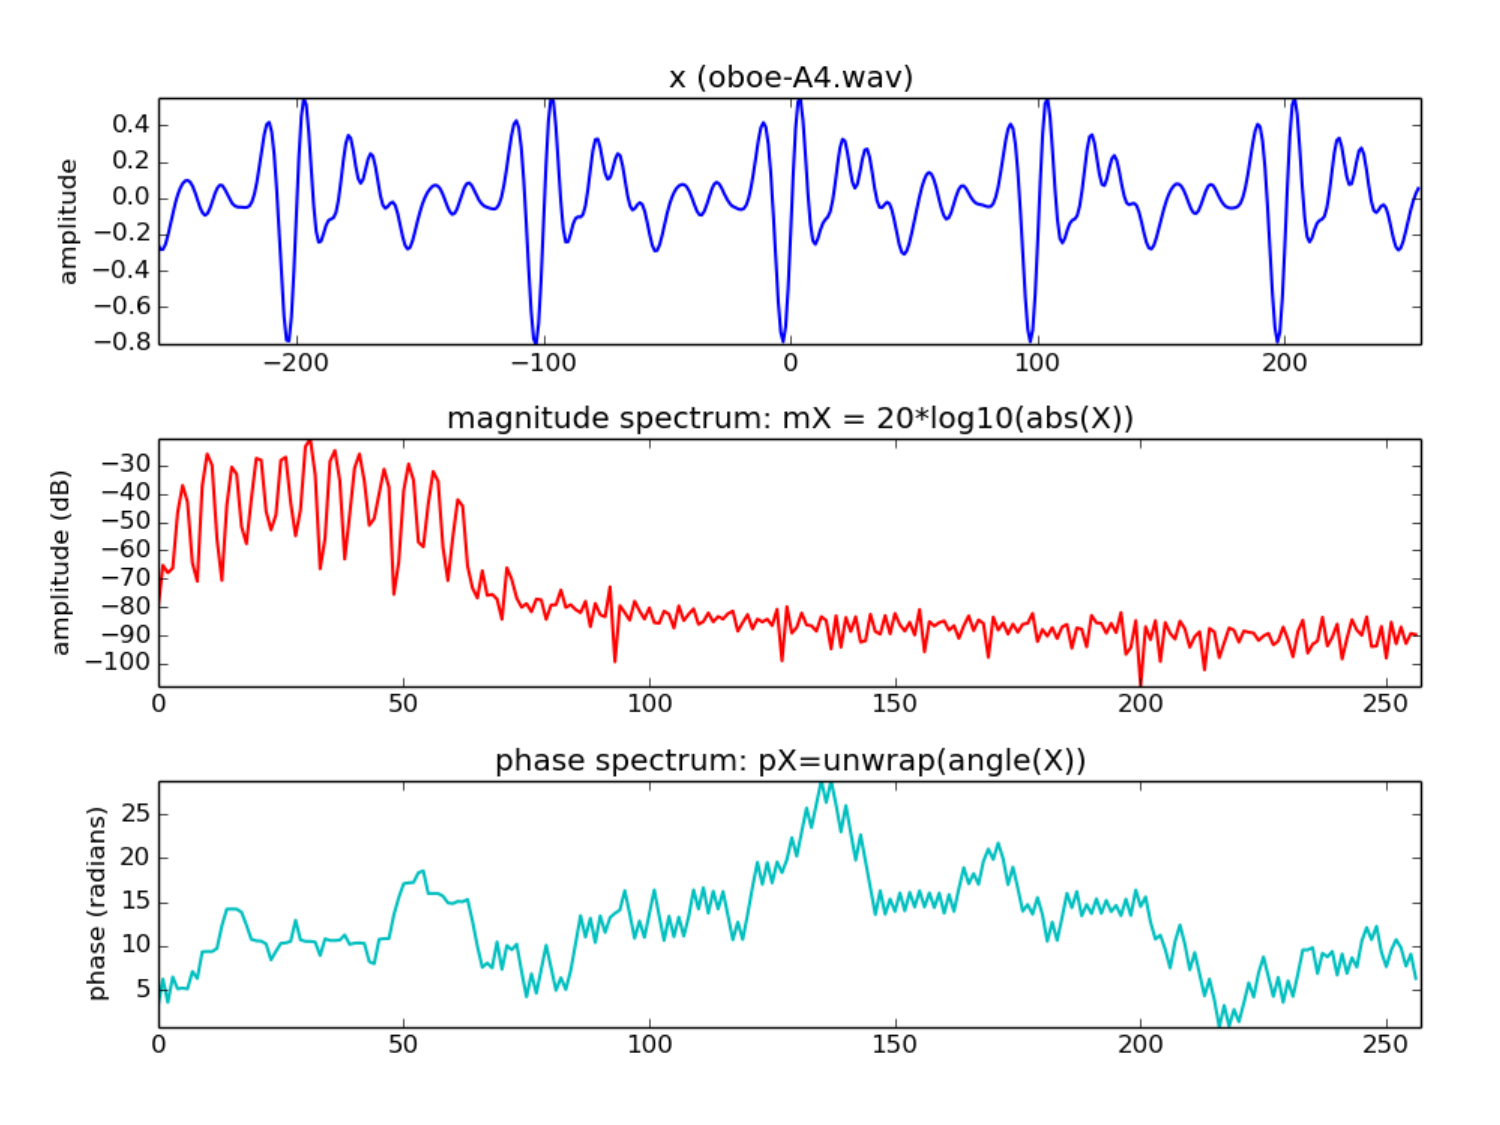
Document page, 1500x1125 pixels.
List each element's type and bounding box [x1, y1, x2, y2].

picture [22, 38, 1448, 1089]
